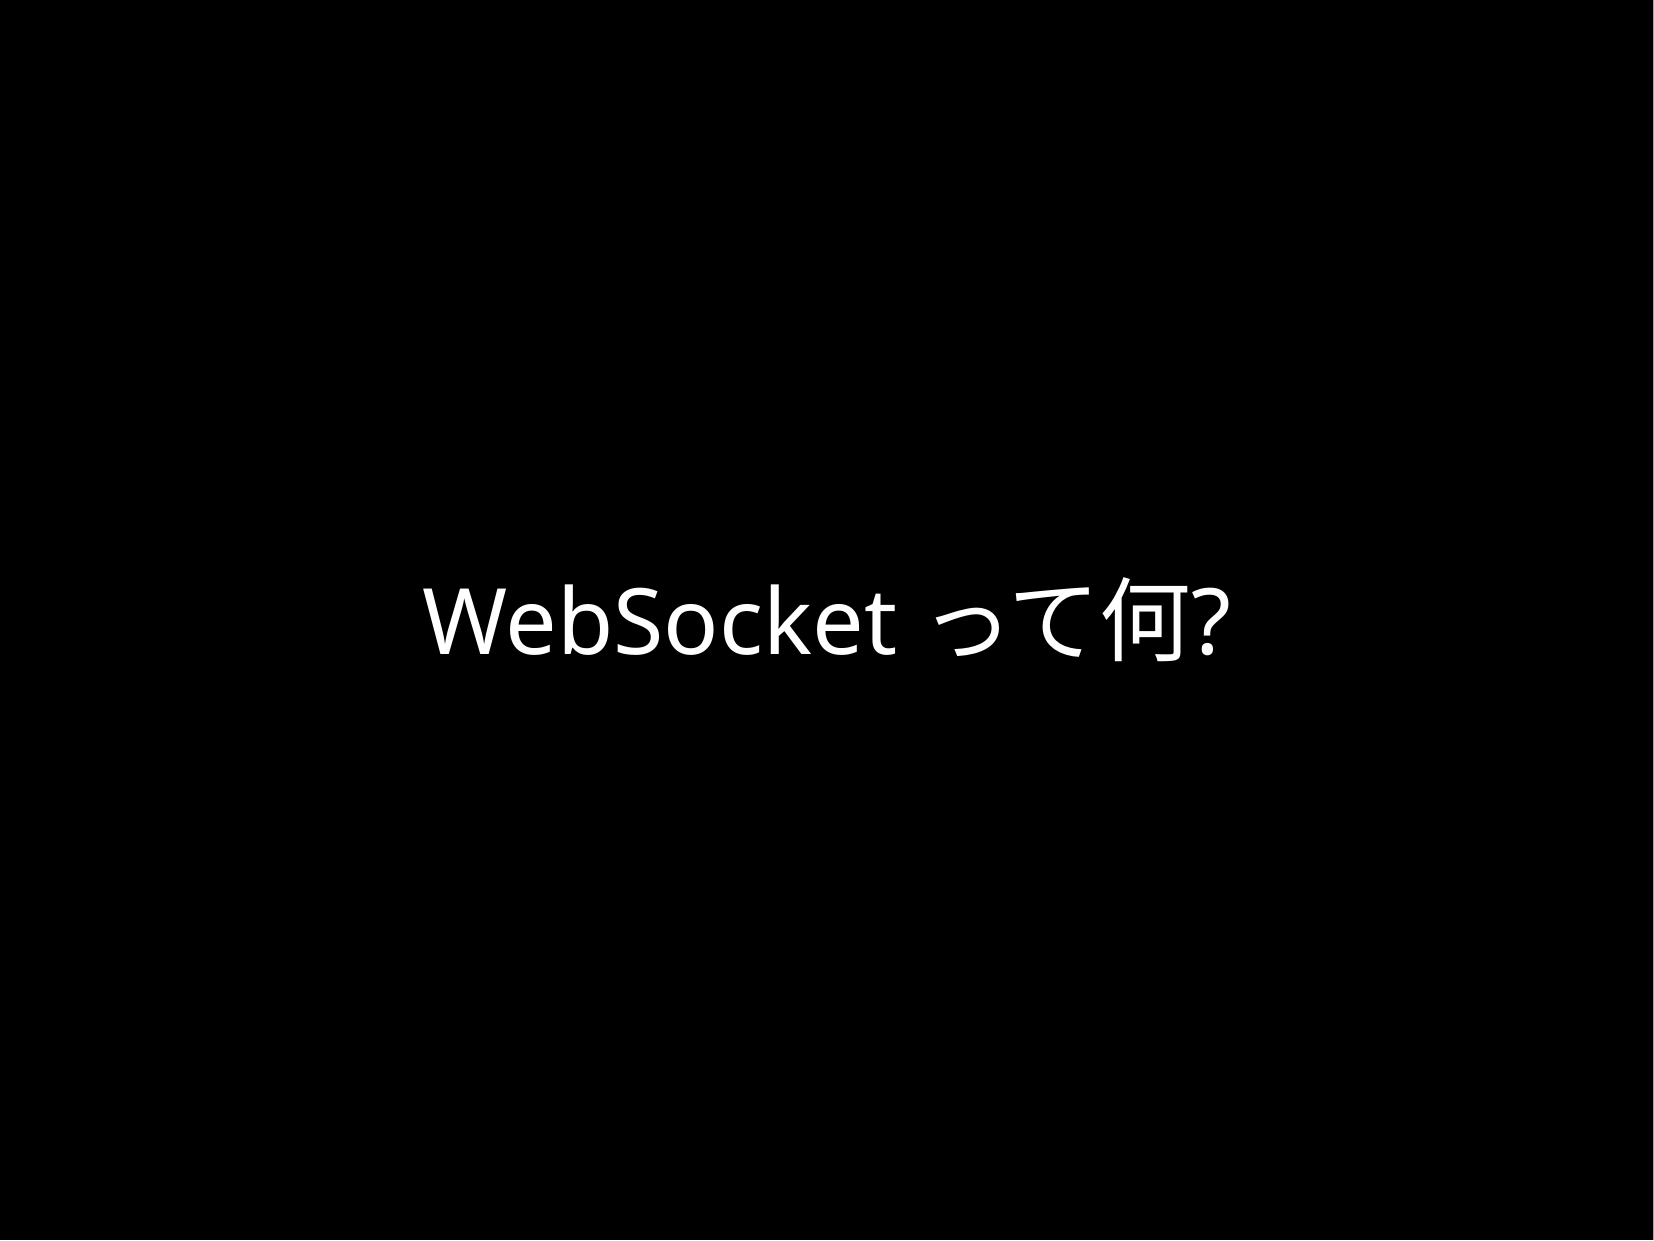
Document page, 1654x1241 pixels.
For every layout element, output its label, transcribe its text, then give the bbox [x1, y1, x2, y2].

subtitle WebSocket って何? [82, 49, 1571, 1182]
